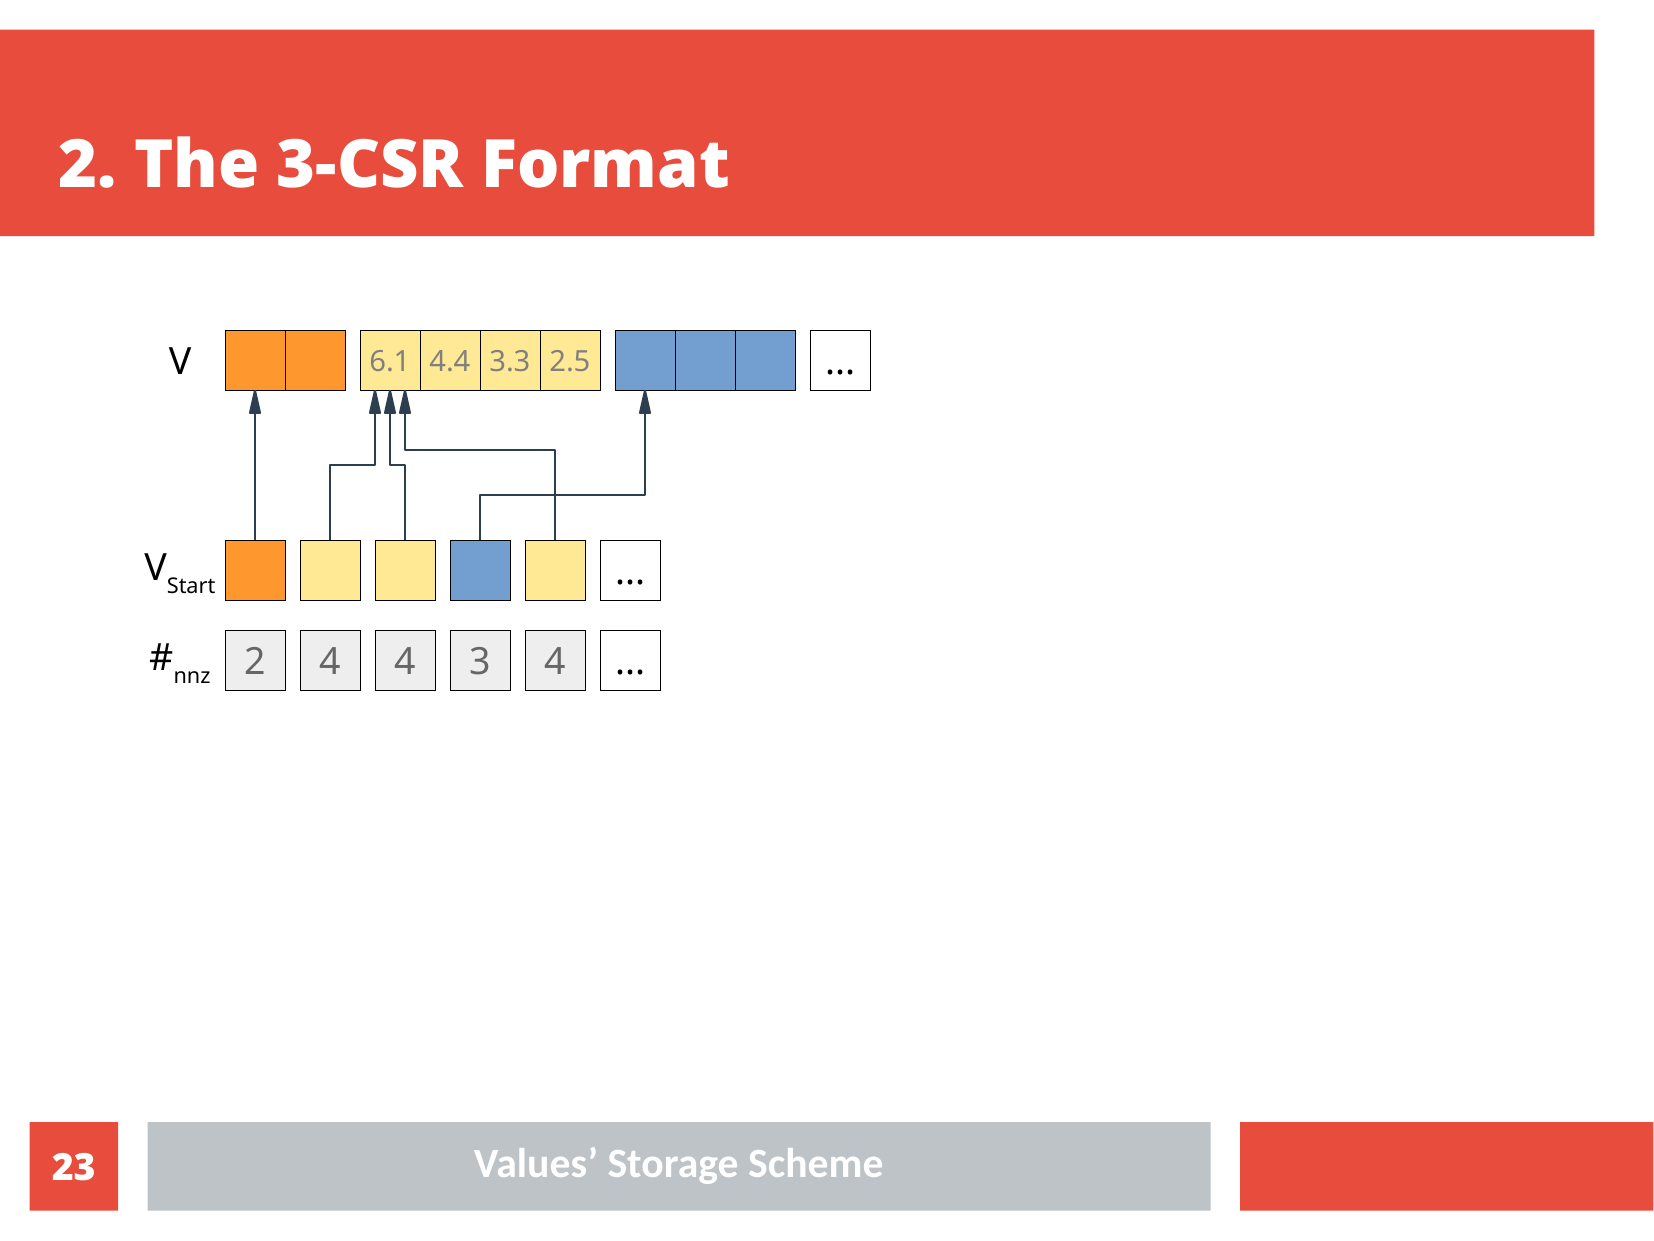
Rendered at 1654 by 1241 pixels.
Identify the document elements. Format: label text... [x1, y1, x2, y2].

text_box [525, 540, 586, 601]
text_box [615, 330, 796, 391]
text_box 4 [300, 630, 361, 691]
text_box 4.4 [420, 330, 480, 391]
text_box 4 [375, 630, 436, 691]
title 2. The 3-CSR Format [59, 59, 1595, 207]
text_box 2 [225, 630, 286, 691]
text_box 4 [525, 630, 586, 691]
text_box 3 [450, 630, 511, 691]
text_box [450, 540, 511, 601]
text_box ... [810, 330, 871, 391]
text_box 3.3 [480, 330, 540, 391]
text_box 6.1 [360, 330, 420, 391]
text_box 2.5 [540, 330, 601, 391]
text_box #nnz [150, 630, 211, 691]
text_box [225, 540, 286, 601]
text_box Values’ Storage Scheme [150, 1125, 1208, 1209]
text_box ... [600, 630, 661, 691]
text_box [225, 330, 346, 391]
text_box ... [600, 540, 661, 601]
text_box VStart [150, 540, 211, 601]
text_box V [150, 330, 211, 391]
text_box [300, 540, 361, 601]
text_box [375, 540, 436, 601]
